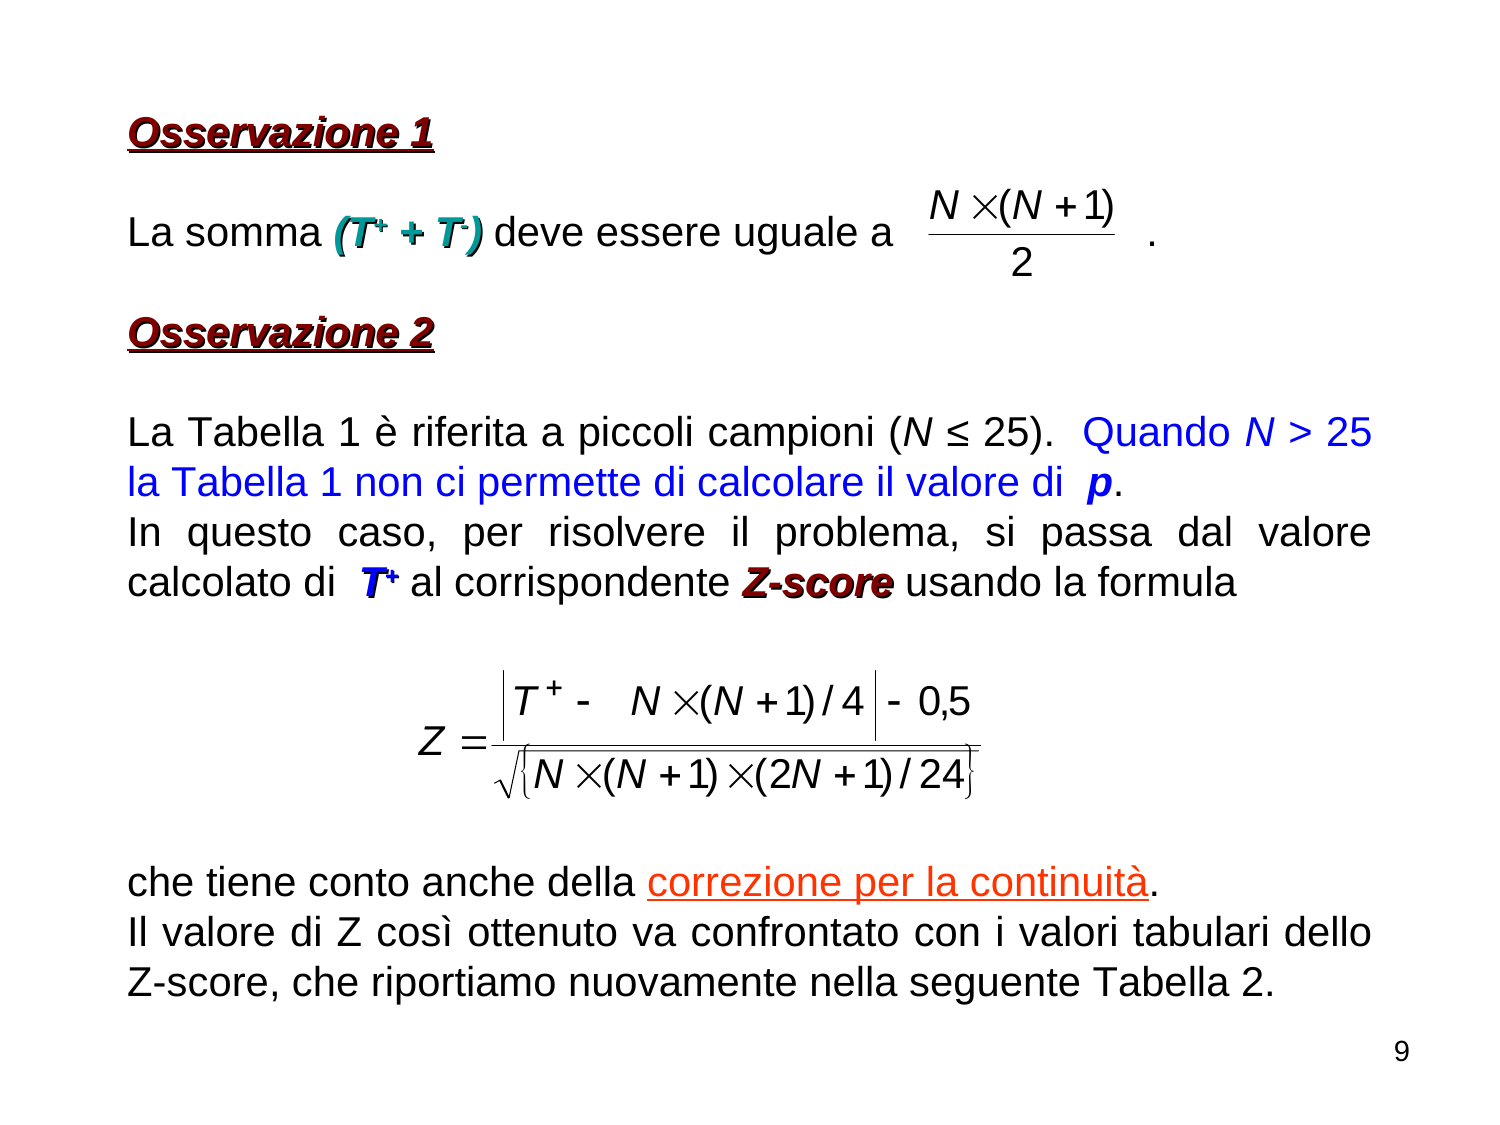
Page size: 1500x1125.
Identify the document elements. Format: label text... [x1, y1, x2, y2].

text_box Osservazione 1 La somma (T+ + T-) deve essere uguale a . Osservazione 2 La Tabella 1 è riferita a piccoli campioni (N ≤ 25). Quando N > 25 la Tabella 1 non ci permette di calcolare il valore di p. In questo caso, per risolvere il problema, si passa dal valore calcolato di T+ al corrispondente Z-score usando la formula che tiene conto anche della correzione per la continuità. Il valore di Z così ottenuto va confrontato con i valori tabulari dello Z-score, che riportiamo nuovamente nella seguente Tabella 2. [112, 97, 1388, 1125]
text_box <numero> [1388, 1024, 1426, 1103]
chart [924, 182, 1119, 283]
chart [415, 666, 987, 804]
